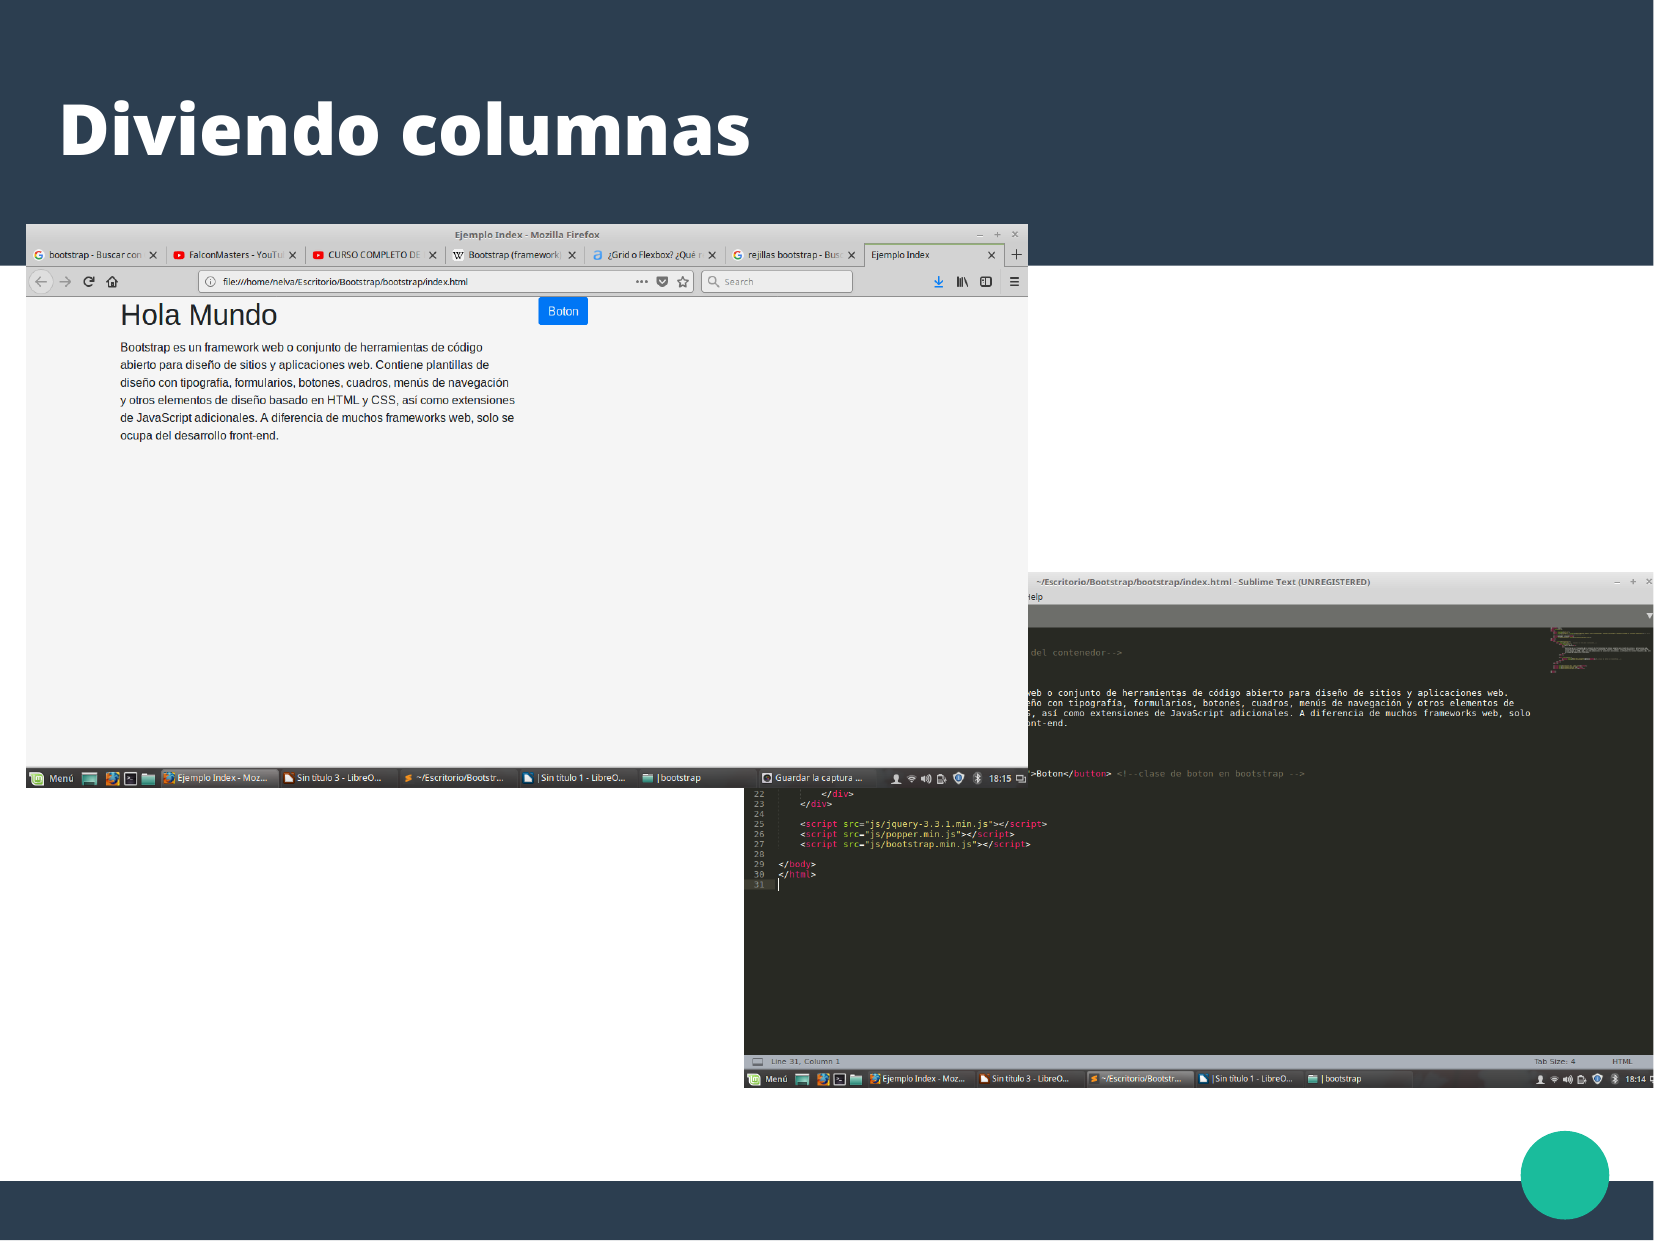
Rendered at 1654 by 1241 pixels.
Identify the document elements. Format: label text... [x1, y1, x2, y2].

picture [26, 224, 1654, 1088]
title Diviendo columnas [59, 49, 1595, 207]
